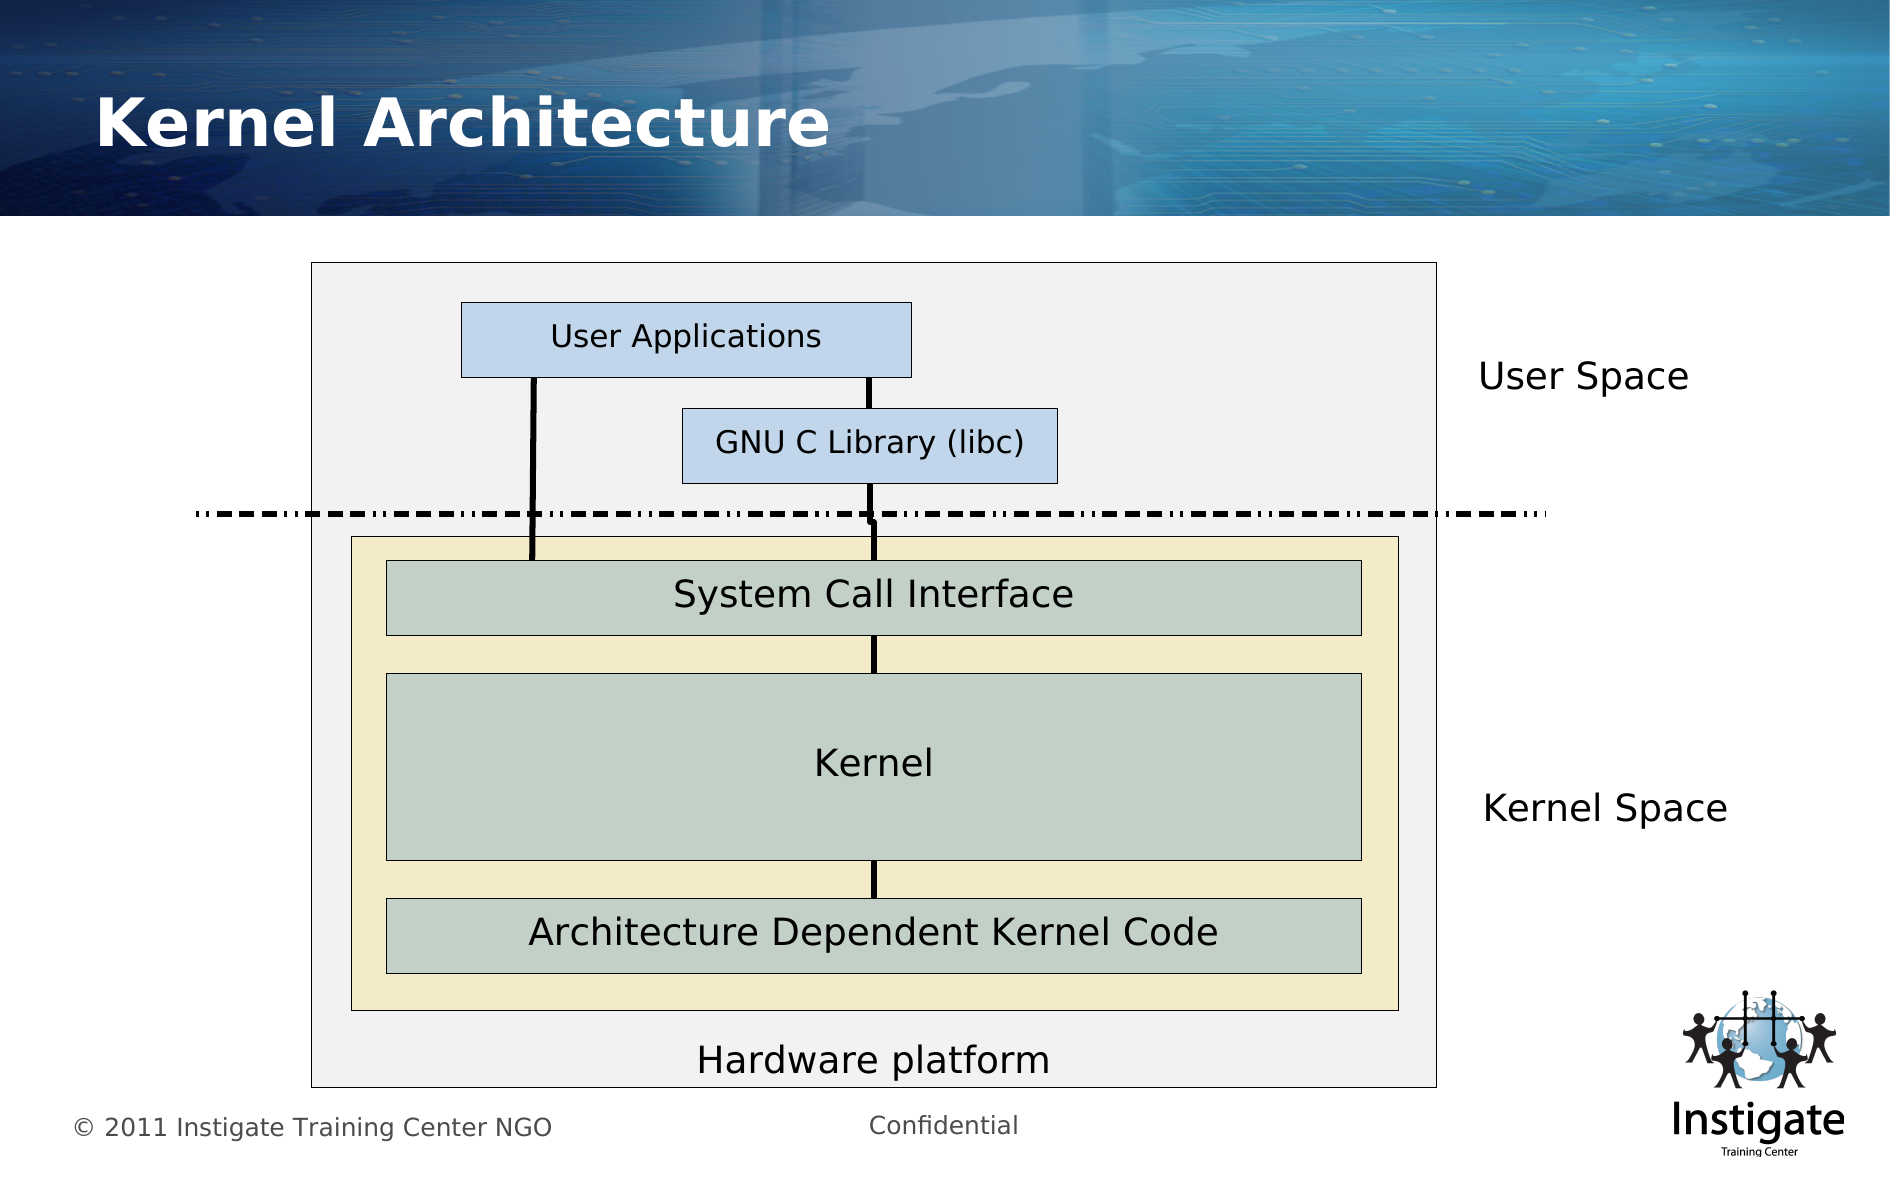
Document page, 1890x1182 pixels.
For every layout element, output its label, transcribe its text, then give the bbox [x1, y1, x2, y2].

text_box Hardware platform [311, 262, 1437, 1088]
picture [1674, 990, 1844, 1157]
text_box System Call Interface [386, 560, 1362, 636]
picture [0, 0, 1890, 216]
text_box Kernel [386, 673, 1362, 861]
title Kernel Architecture [94, 54, 1793, 210]
text_box User Space [1463, 357, 1705, 416]
text_box [351, 536, 1399, 1011]
text_box User Applications [461, 302, 912, 378]
text_box Kernel Space [1467, 789, 1744, 848]
text_box GNU C Library (libc) [682, 408, 1058, 484]
text_box Architecture Dependent Kernel Code [386, 898, 1362, 974]
text_box [536, 536, 871, 560]
